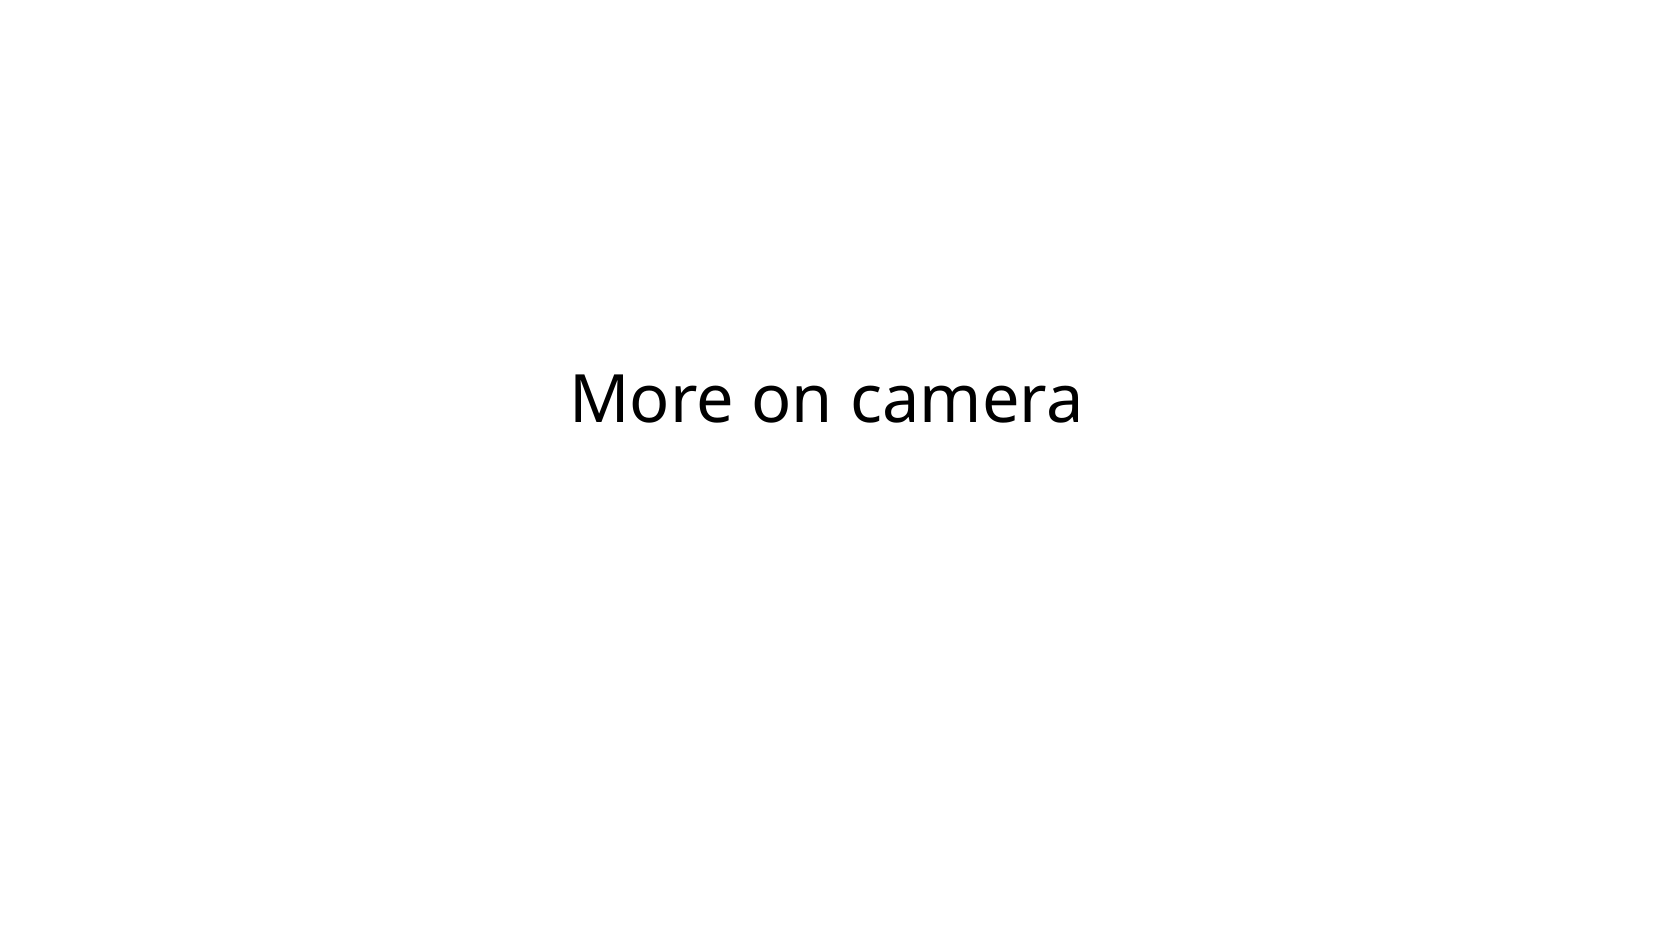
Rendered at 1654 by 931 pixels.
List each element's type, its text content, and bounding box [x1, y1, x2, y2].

subtitle More on camera [82, 37, 1571, 757]
